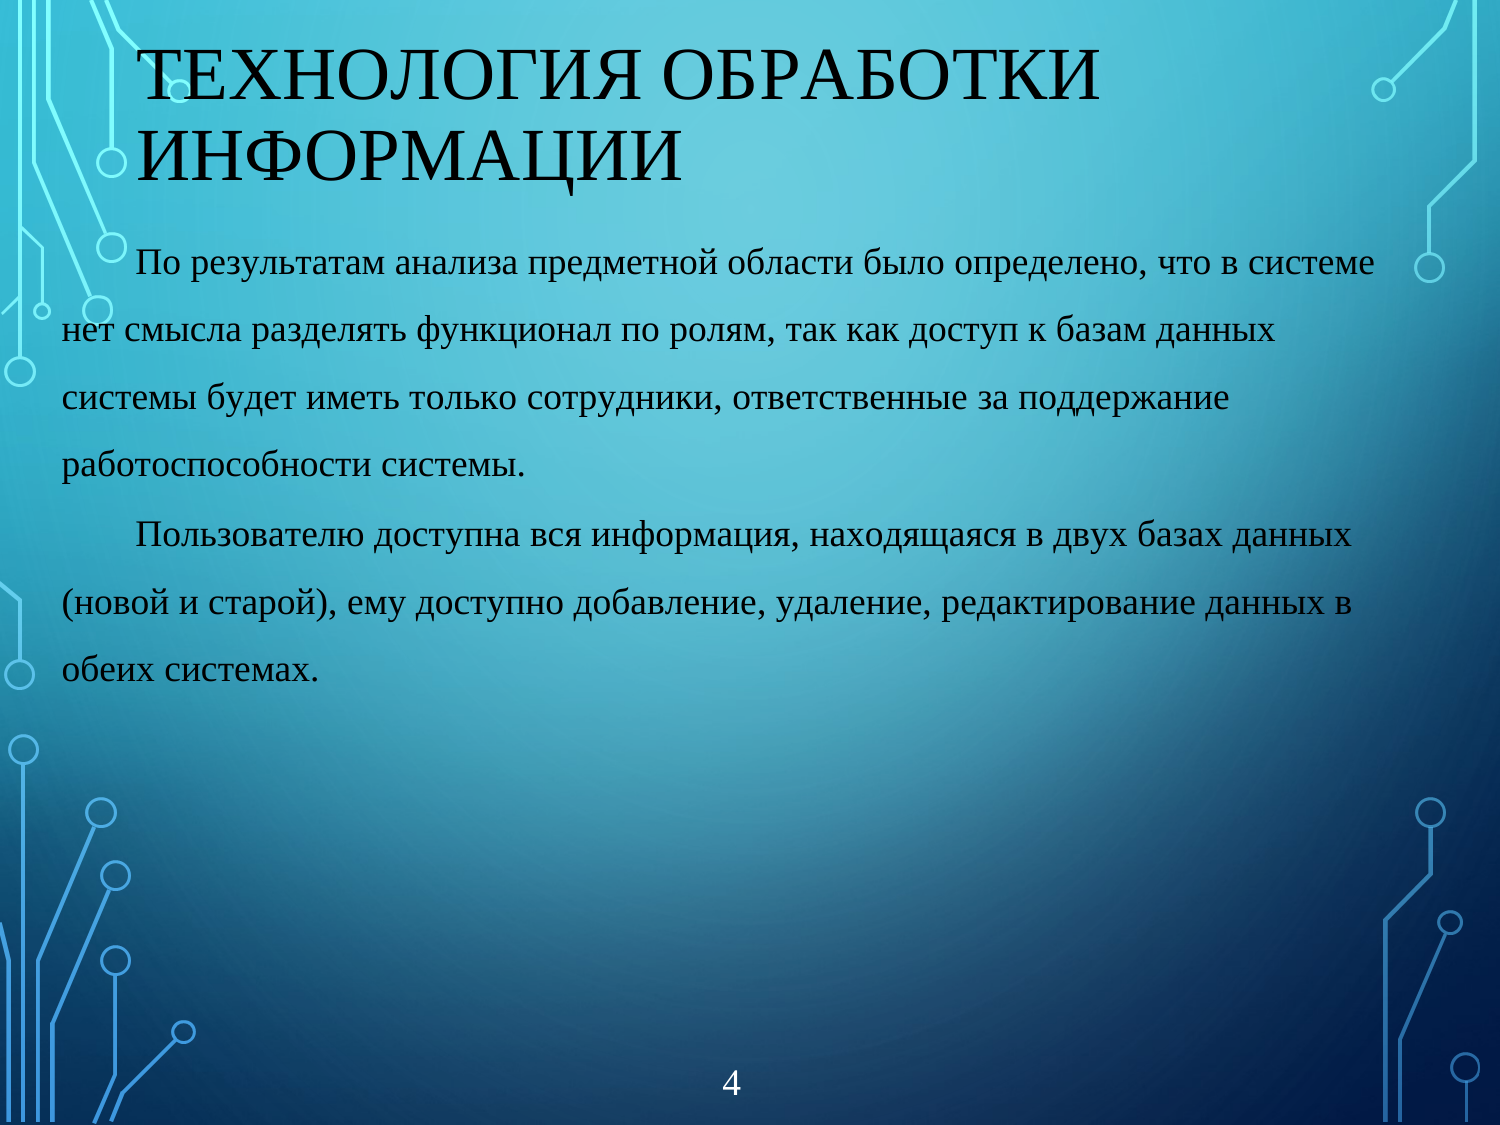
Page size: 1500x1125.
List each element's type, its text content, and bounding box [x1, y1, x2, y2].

picture [0, 232, 1500, 1125]
text_box ТЕХНОЛОГИЯ ОБРАБОТКИ ИНФОРМАЦИИ [0, 0, 1500, 232]
text_box <номер> [707, 1050, 1270, 1125]
text_box По результатам анализа предметной области было определено, что в системе нет смысла разделять функционал по ролям, так как доступ к базам данных системы будет иметь только сотрудники, ответственные за поддержание работоспособности системы. Пользователю доступна вся информация, находящаяся в двух базах данных (новой и старой), ему доступно добавление, удаление, редактирование данных в обеих системах. [46, 206, 1430, 768]
